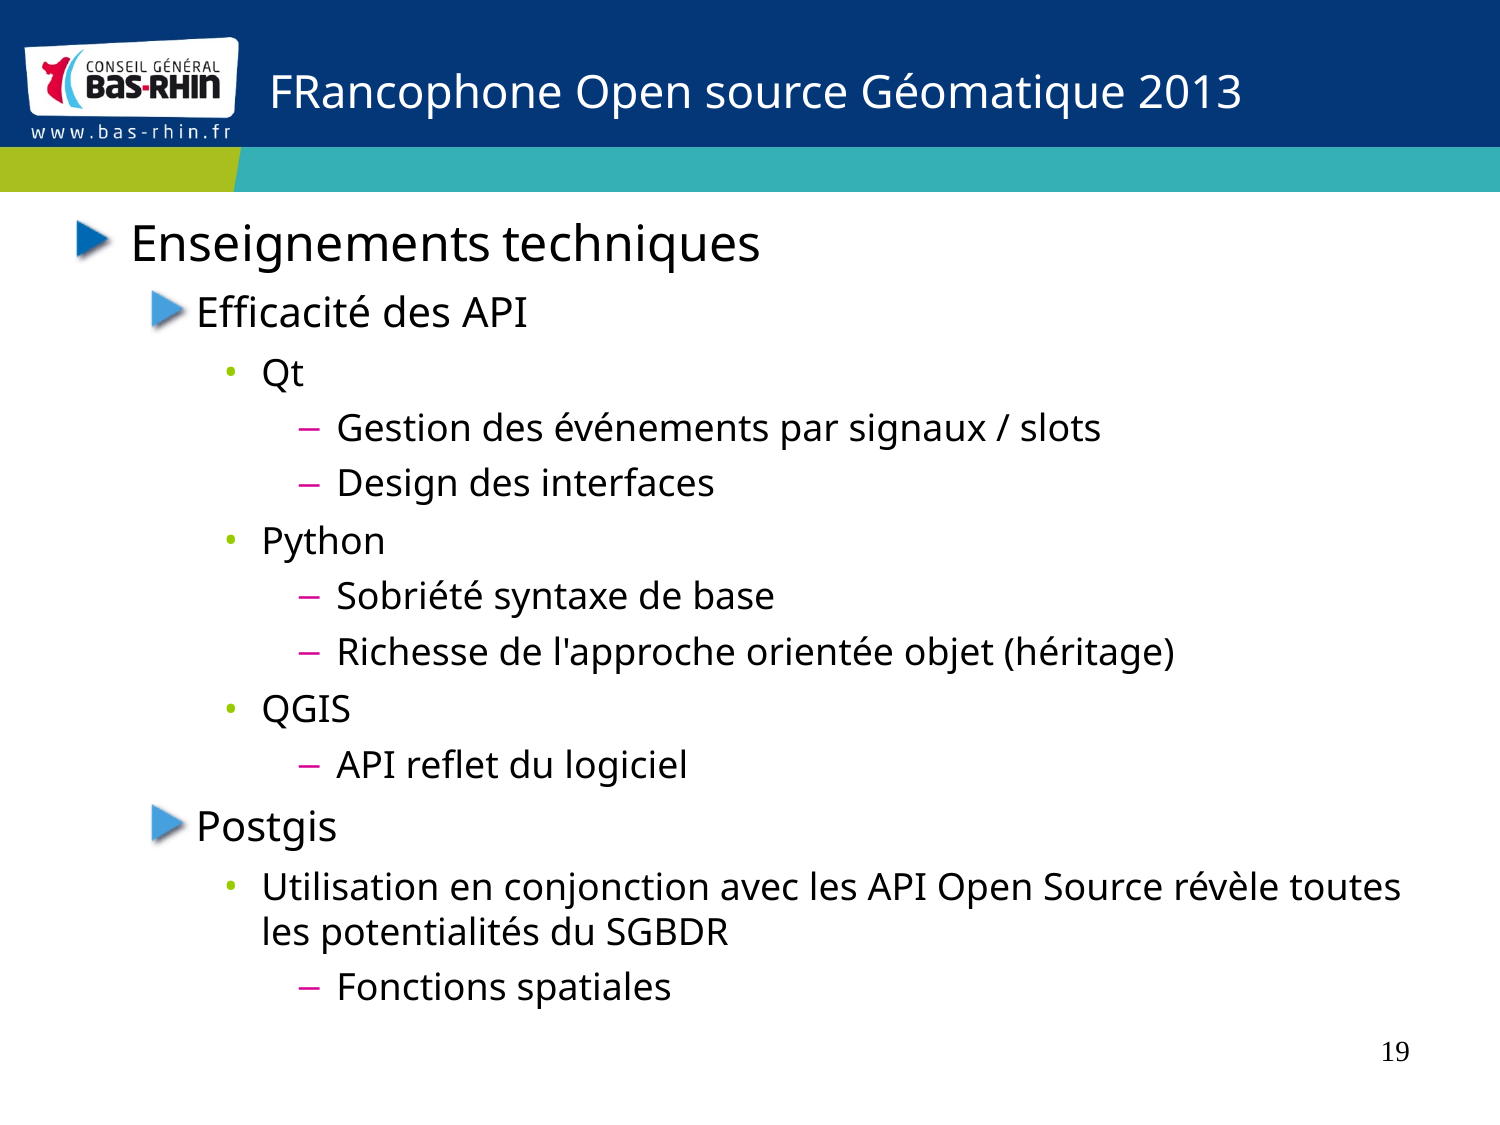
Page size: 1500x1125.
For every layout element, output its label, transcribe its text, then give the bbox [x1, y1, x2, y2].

list Enseignements techniques Efficacité des API Qt Gestion des événements par signaux / slots Design des interfaces Python Sobriété syntaxe de base Richesse de l'approche orientée objet (héritage) QGIS API reflet du logiciel Postgis Utilisation en conjonction avec les API Open Source révèle toutes les potentialités du SGBDR Fonctions spatiales [59, 204, 1465, 1058]
picture [0, 0, 1500, 192]
title FRancophone Open source Géomatique 2013 [253, 30, 1471, 149]
